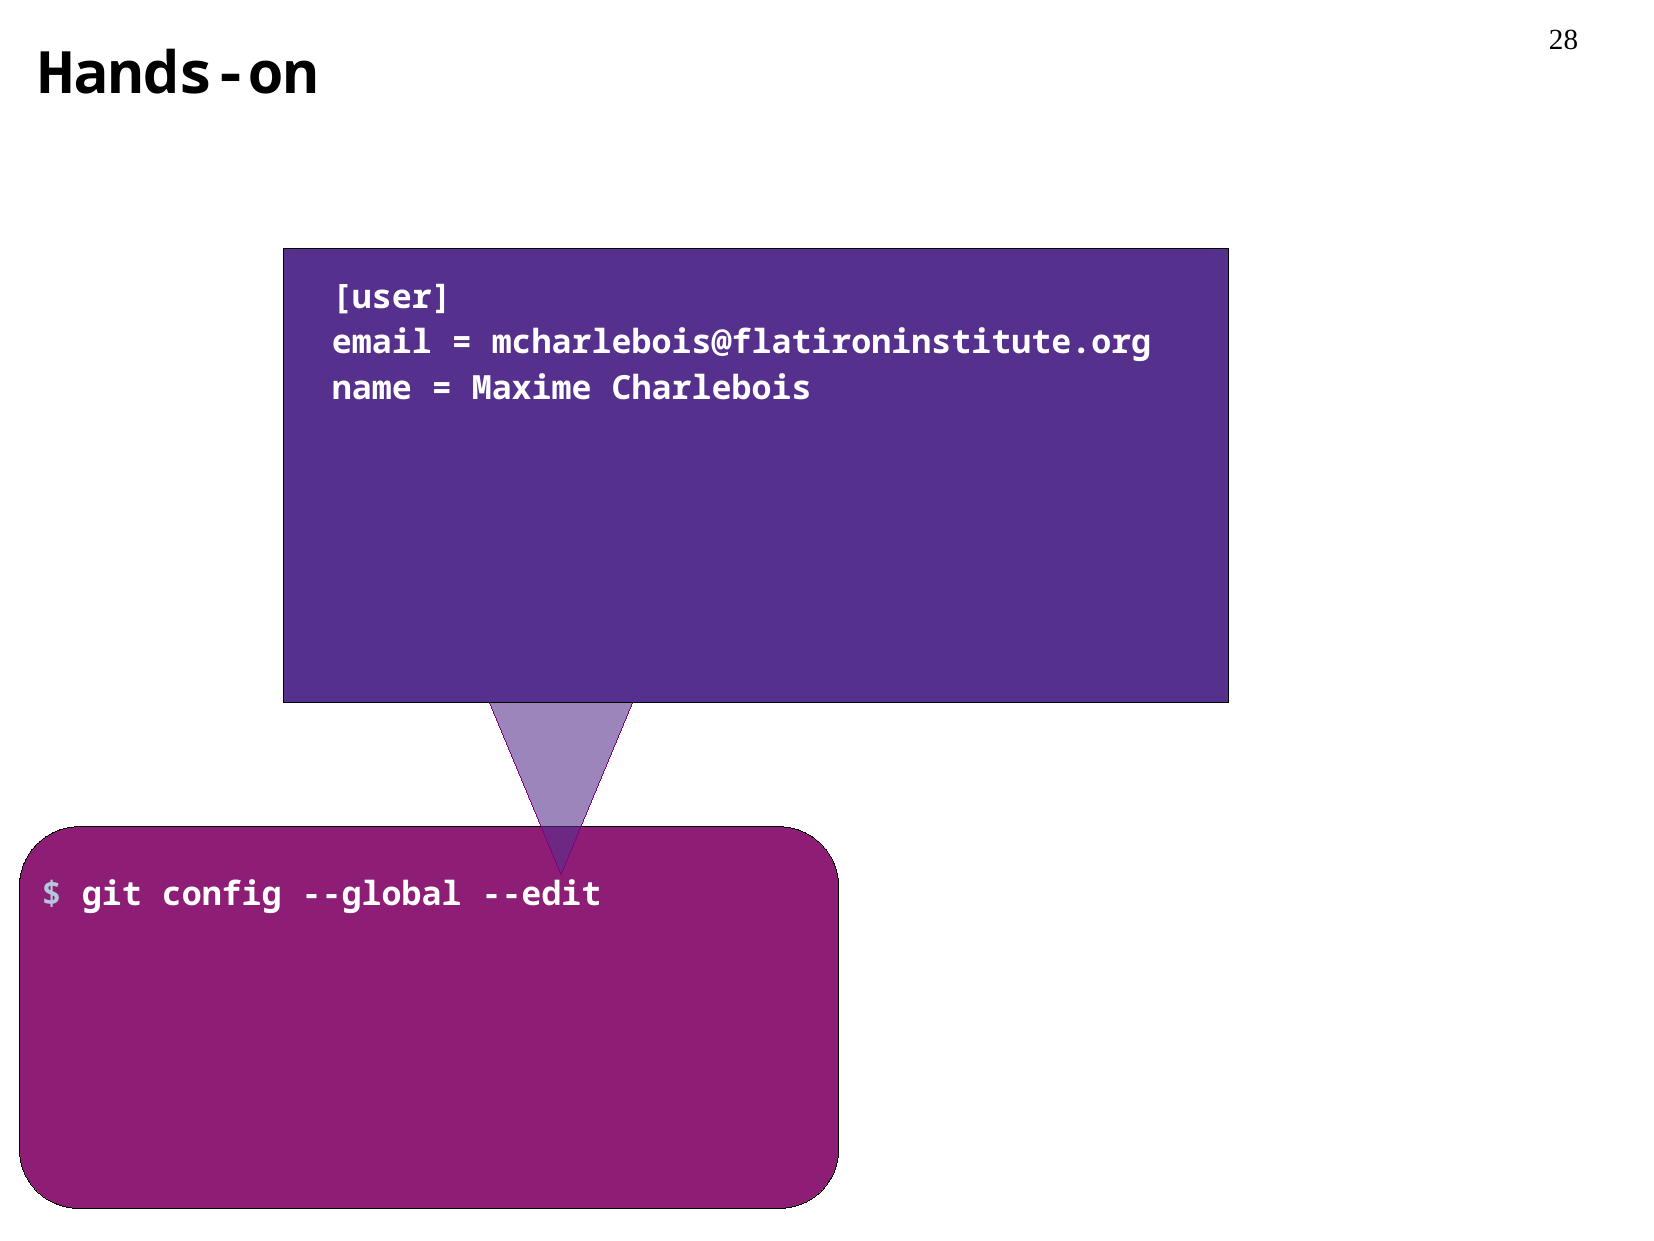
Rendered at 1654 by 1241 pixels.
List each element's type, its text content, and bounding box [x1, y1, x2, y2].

text_box [283, 248, 1229, 703]
text_box [19, 826, 839, 1209]
text_box Hands-on [23, 23, 969, 237]
text_box $ git config --global --edit [26, 862, 780, 1142]
text_box [user] email = mcharlebois@flatironinstitute.org name = Maxime Charlebois [317, 265, 1241, 827]
